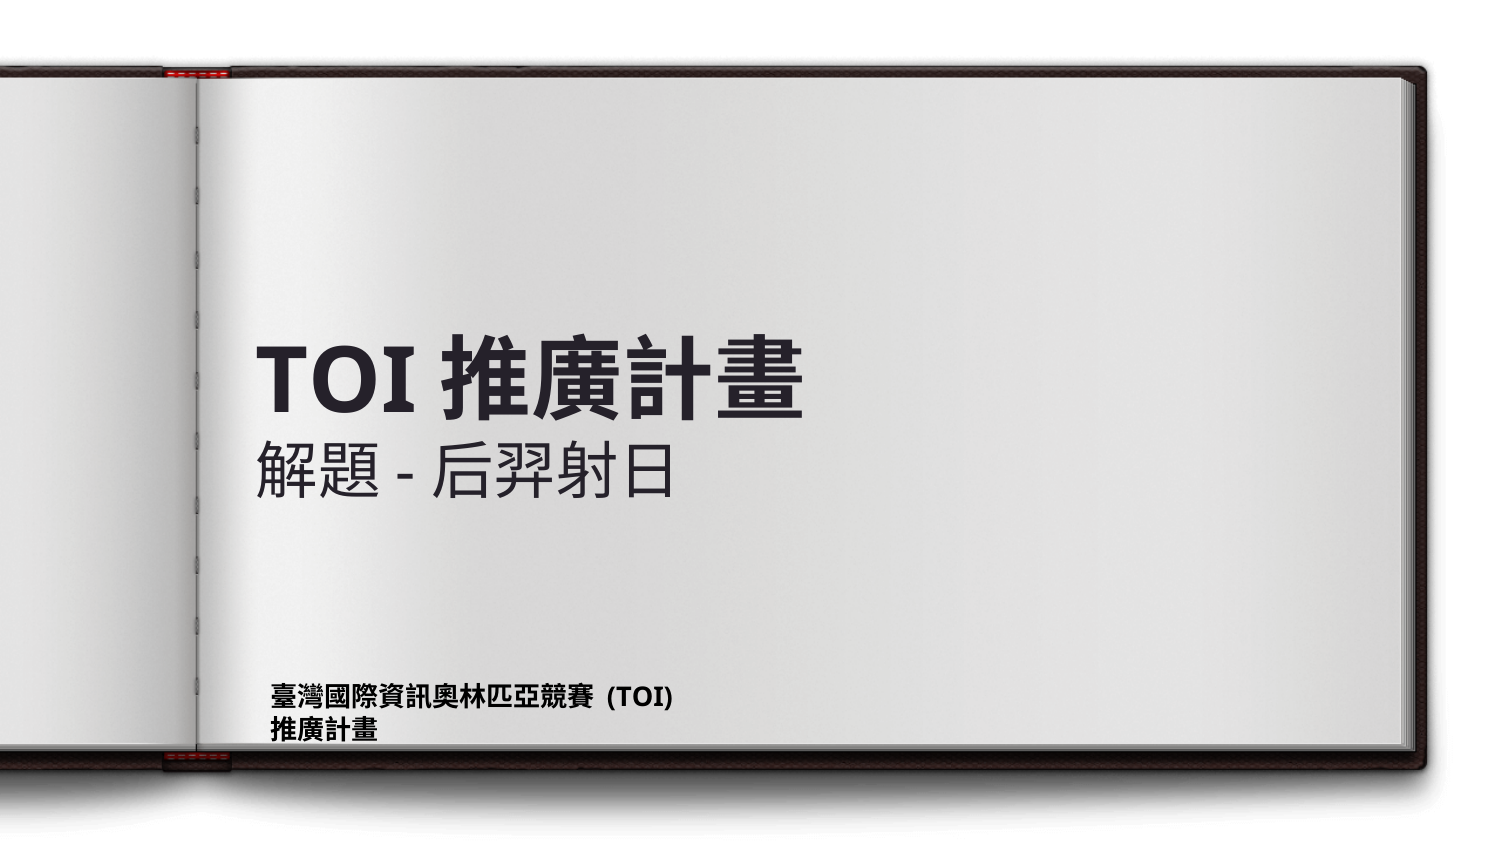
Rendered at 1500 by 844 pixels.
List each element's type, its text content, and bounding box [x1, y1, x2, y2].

text_box TOI推廣計畫 解題-后羿射日 [240, 262, 894, 565]
